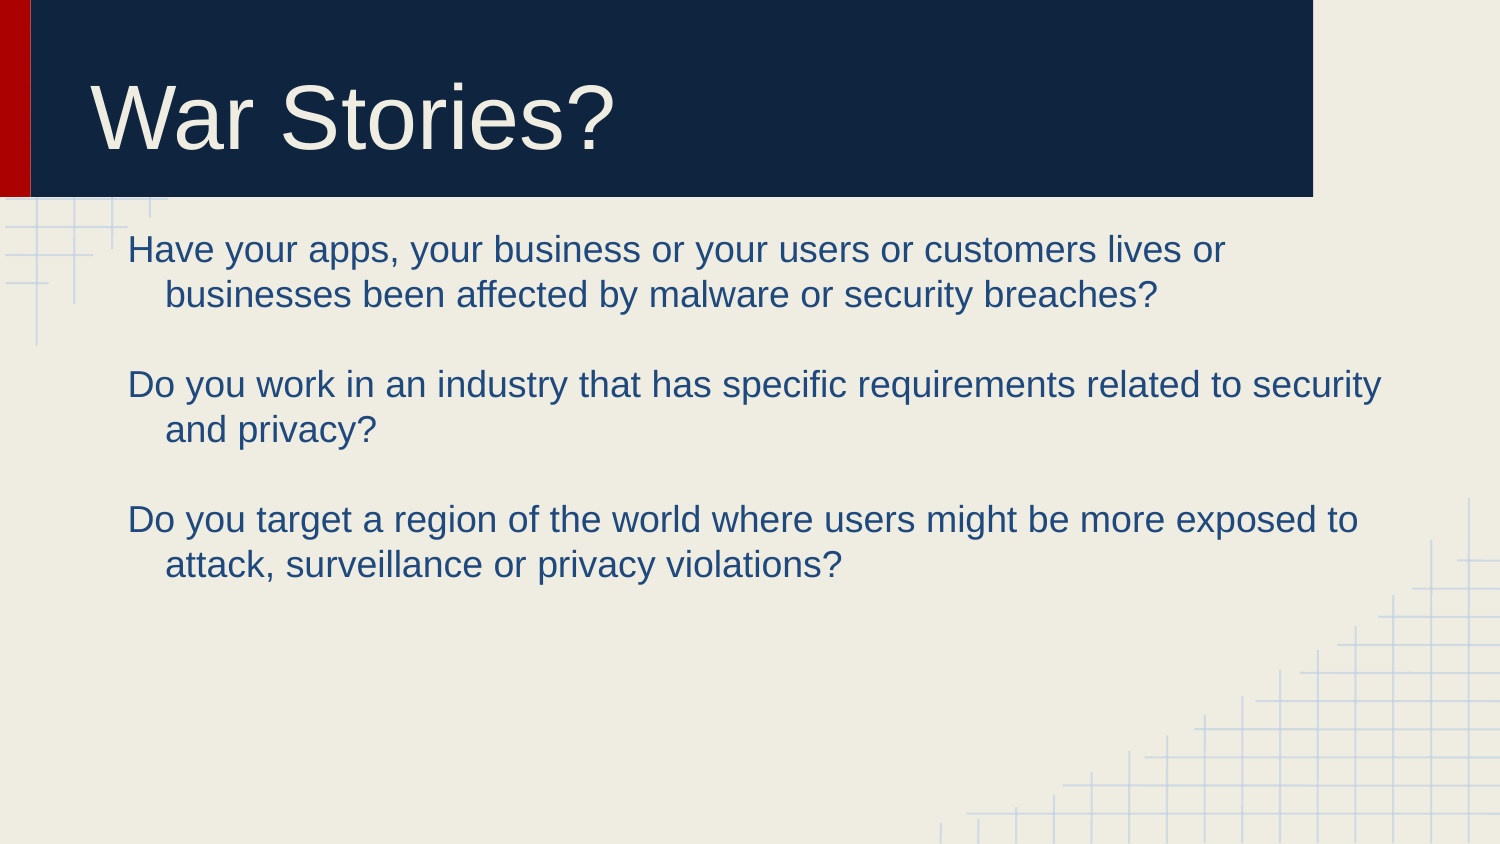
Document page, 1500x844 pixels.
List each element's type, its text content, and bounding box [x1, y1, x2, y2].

list Have your apps, your business or your users or customers lives or businesses been affected by malware or security breaches? Do you work in an industry that has specific requirements related to security and privacy? Do you target a region of the world where users might be more exposed to attack, surveillance or privacy violations? [75, 209, 1425, 806]
title War Stories? [75, 16, 1276, 183]
